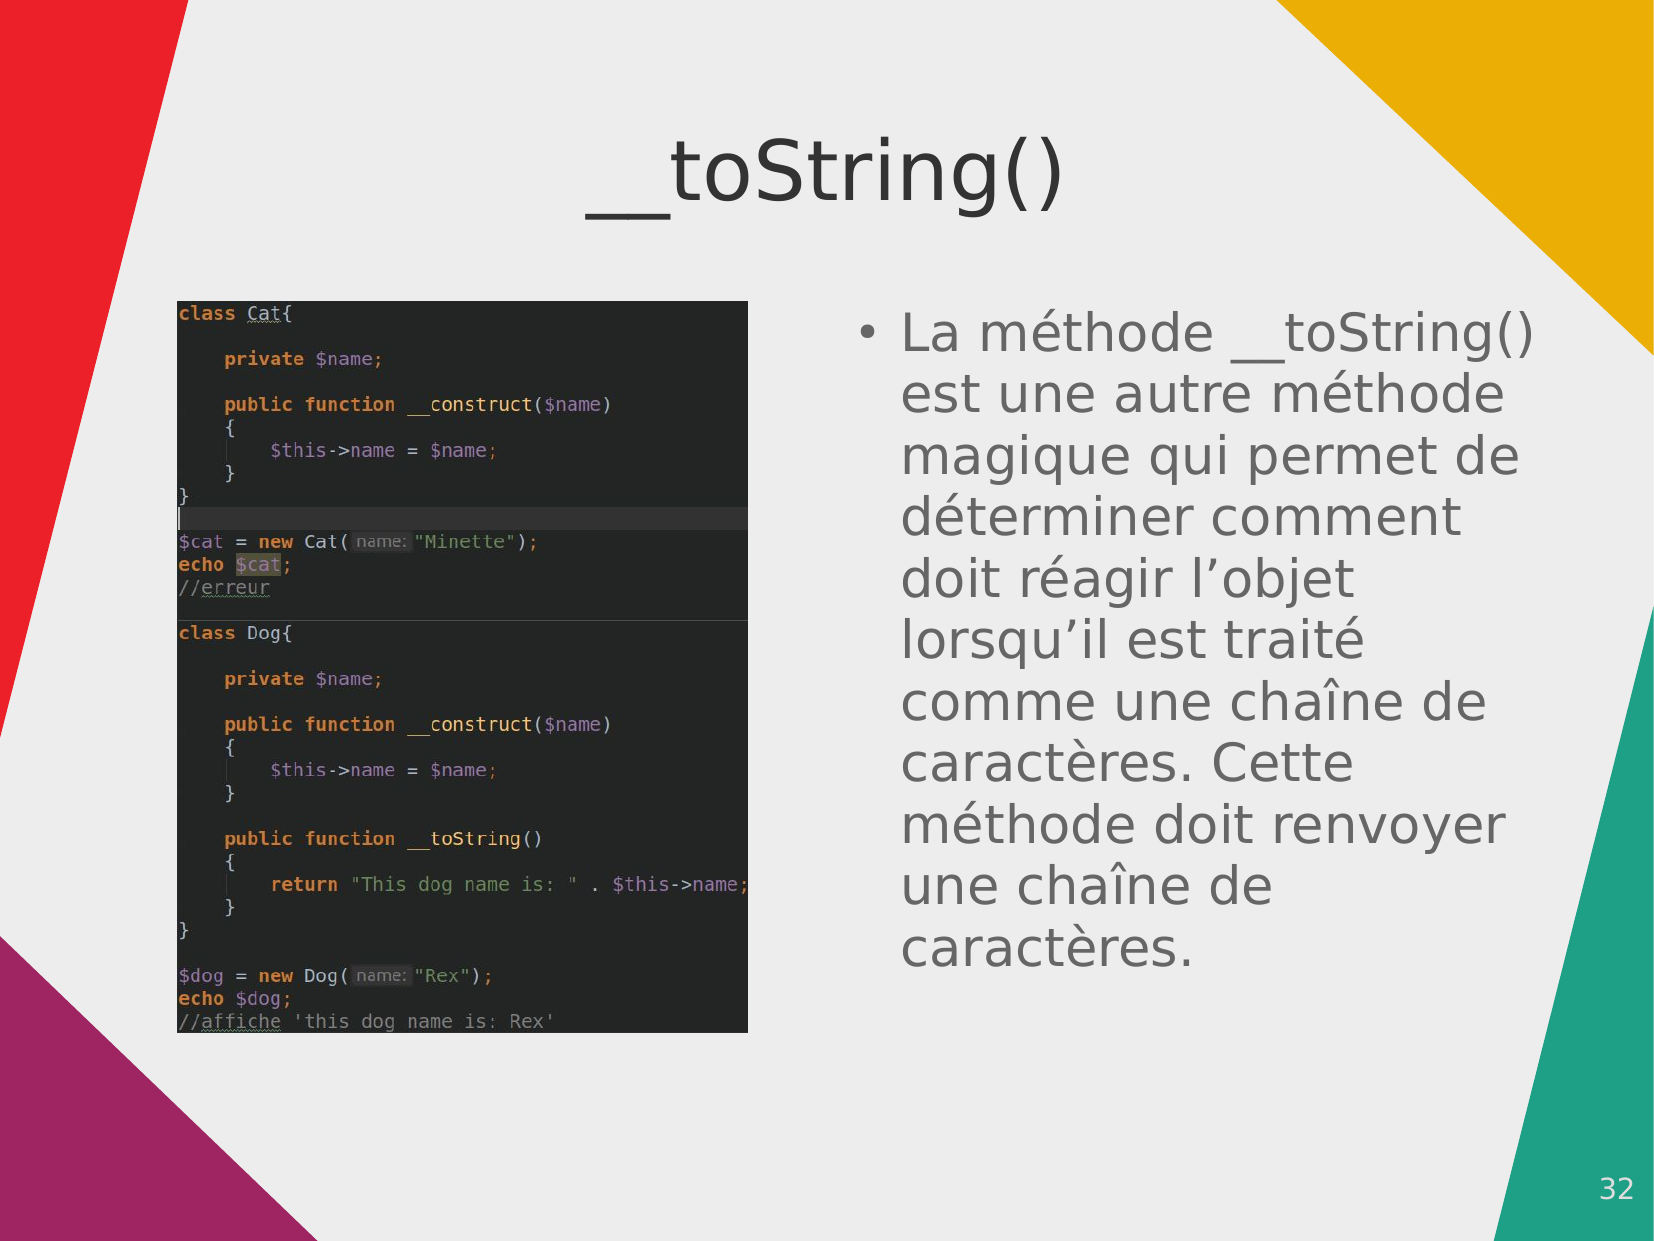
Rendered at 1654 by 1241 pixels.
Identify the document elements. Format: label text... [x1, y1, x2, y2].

list La méthode __toString() est une autre méthode magique qui permet de déterminer comment doit réagir l’objet lorsqu’il est traité comme une chaîne de caractères. Cette méthode doit renvoyer une chaîne de caractères. [844, 302, 1540, 1033]
picture [177, 301, 748, 1033]
title __toString() [114, 73, 1539, 271]
